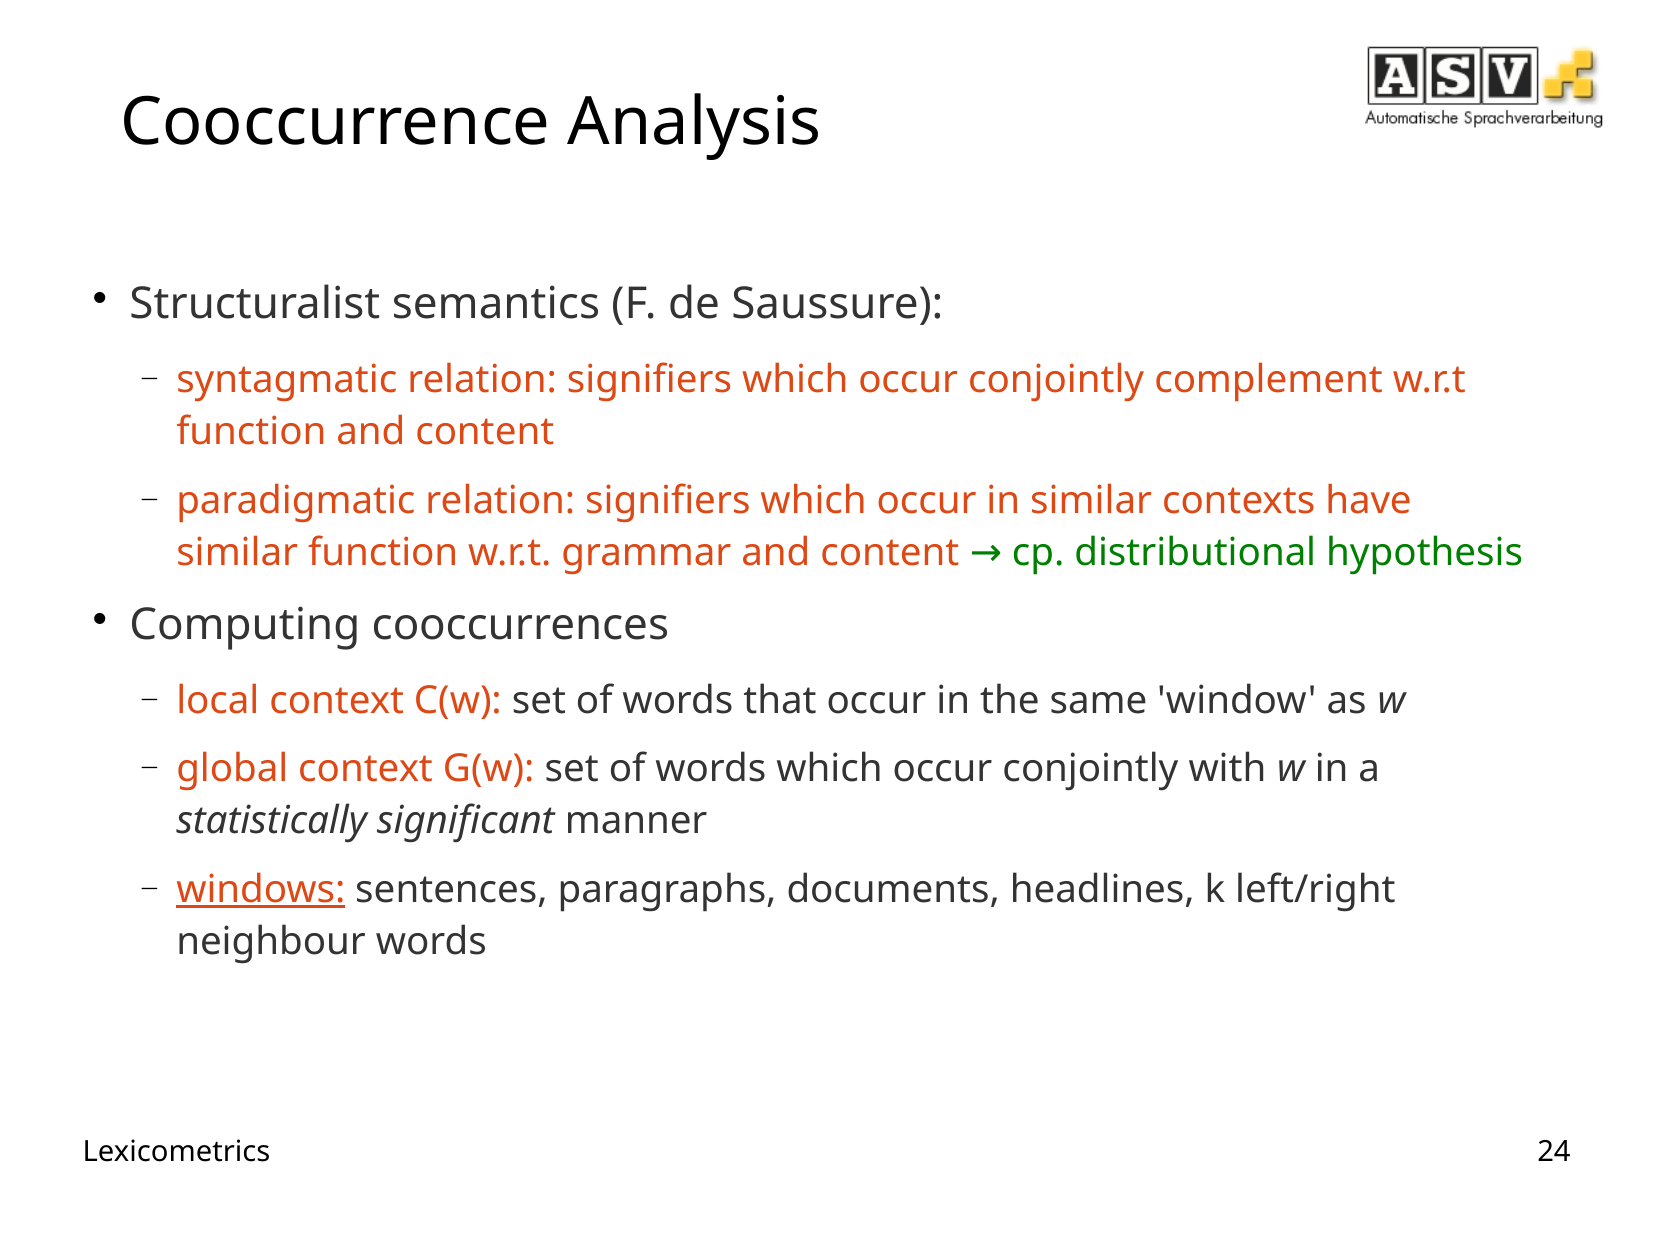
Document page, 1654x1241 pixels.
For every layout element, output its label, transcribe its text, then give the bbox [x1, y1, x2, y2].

picture [1364, 43, 1605, 129]
title Cooccurrence Analysis [82, 49, 1347, 189]
list Structuralist semantics (F. de Saussure): syntagmatic relation: signifiers which occur conjointly complement w.r.t function and content paradigmatic relation: signifiers which occur in similar contexts have similar function w.r.t. grammar and content → cp. distributional hypothesis Computing cooccurrences local context C(w): set of words that occur in the same 'window' as w global context G(w): set of words which occur conjointly with w in a statistically significant manner windows: sentences, paragraphs, documents, headlines, k left/right neighbour words [82, 271, 1538, 991]
